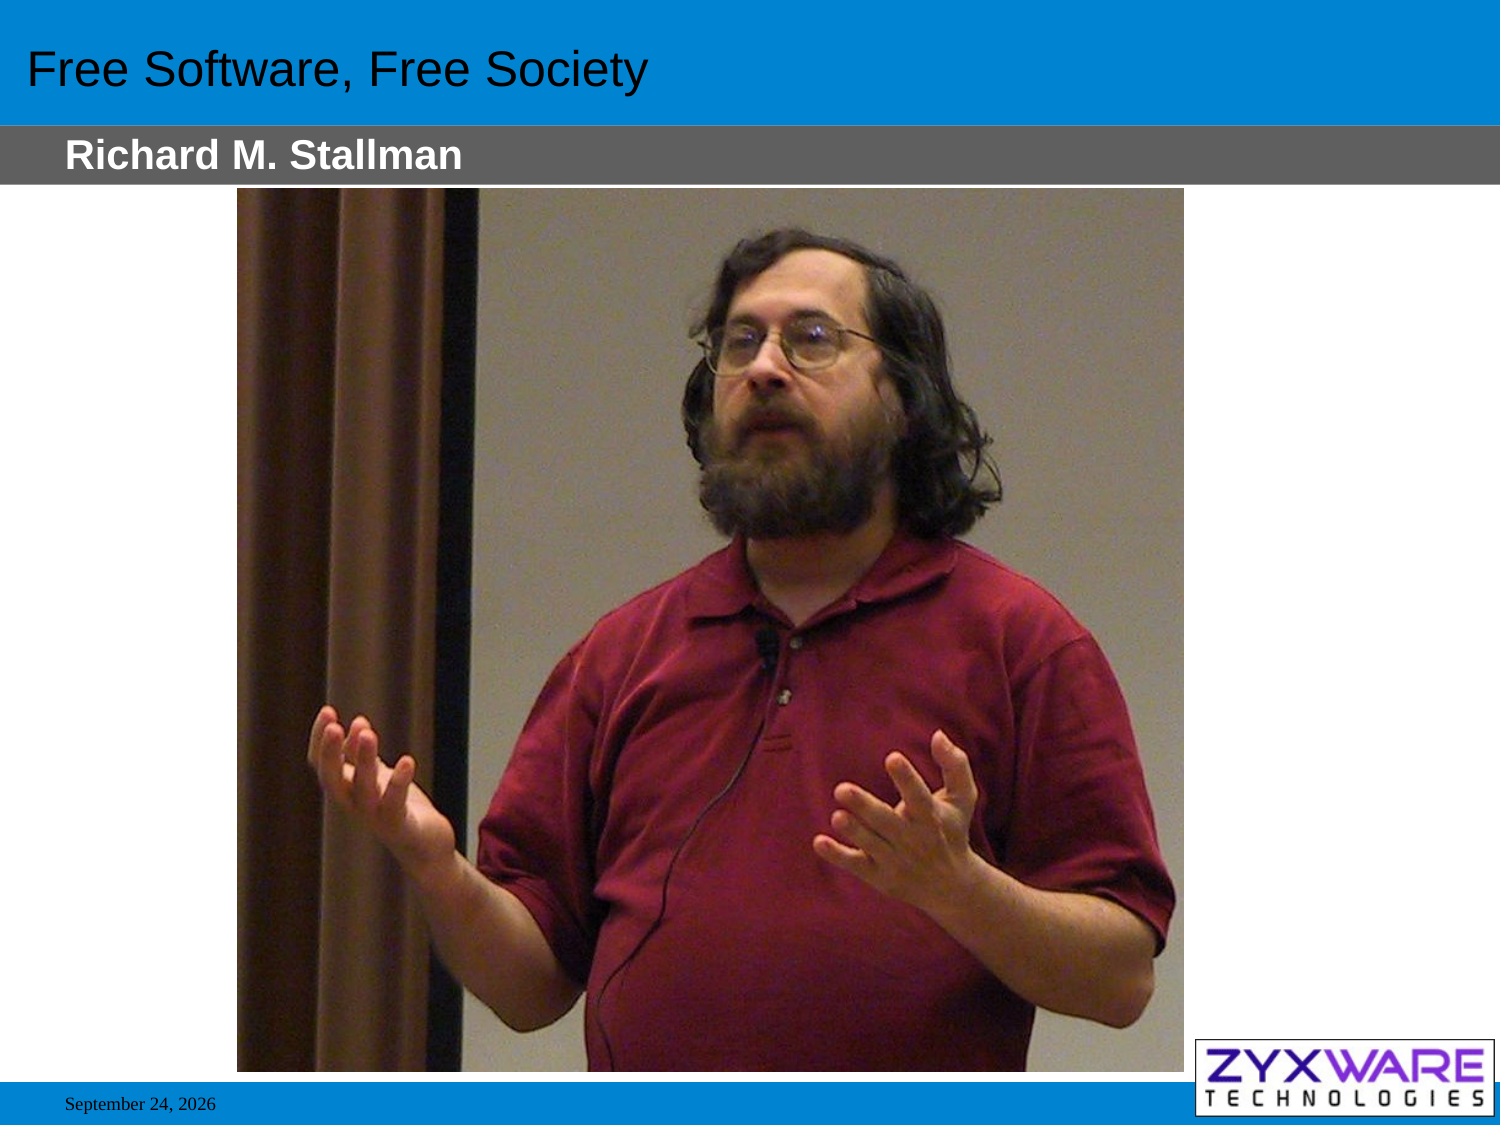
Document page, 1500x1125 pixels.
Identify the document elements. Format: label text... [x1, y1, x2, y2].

picture [1195, 1039, 1495, 1117]
title Richard M. Stallman [64, 125, 1436, 185]
picture [237, 188, 1184, 1073]
